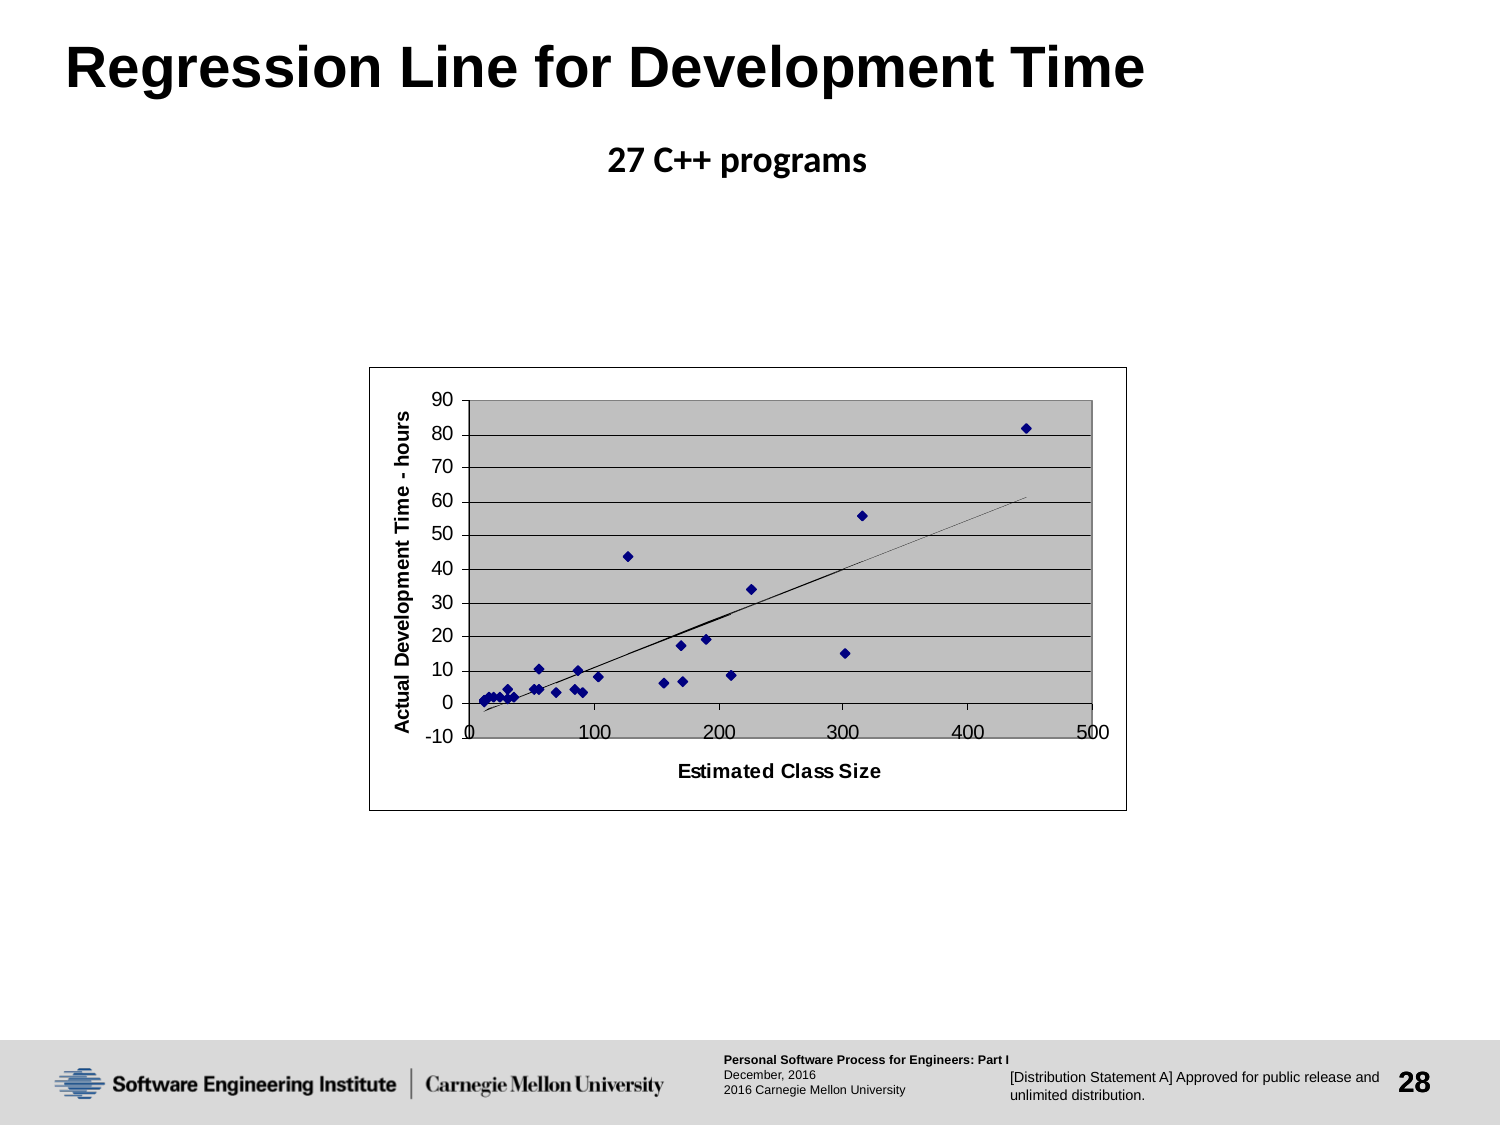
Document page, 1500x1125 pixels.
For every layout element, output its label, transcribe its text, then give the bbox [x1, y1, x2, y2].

picture [360, 359, 1136, 818]
picture [46, 1061, 673, 1104]
title Regression Line for Development Time [65, 37, 1313, 148]
text_box 27 C++ programs [607, 134, 868, 180]
